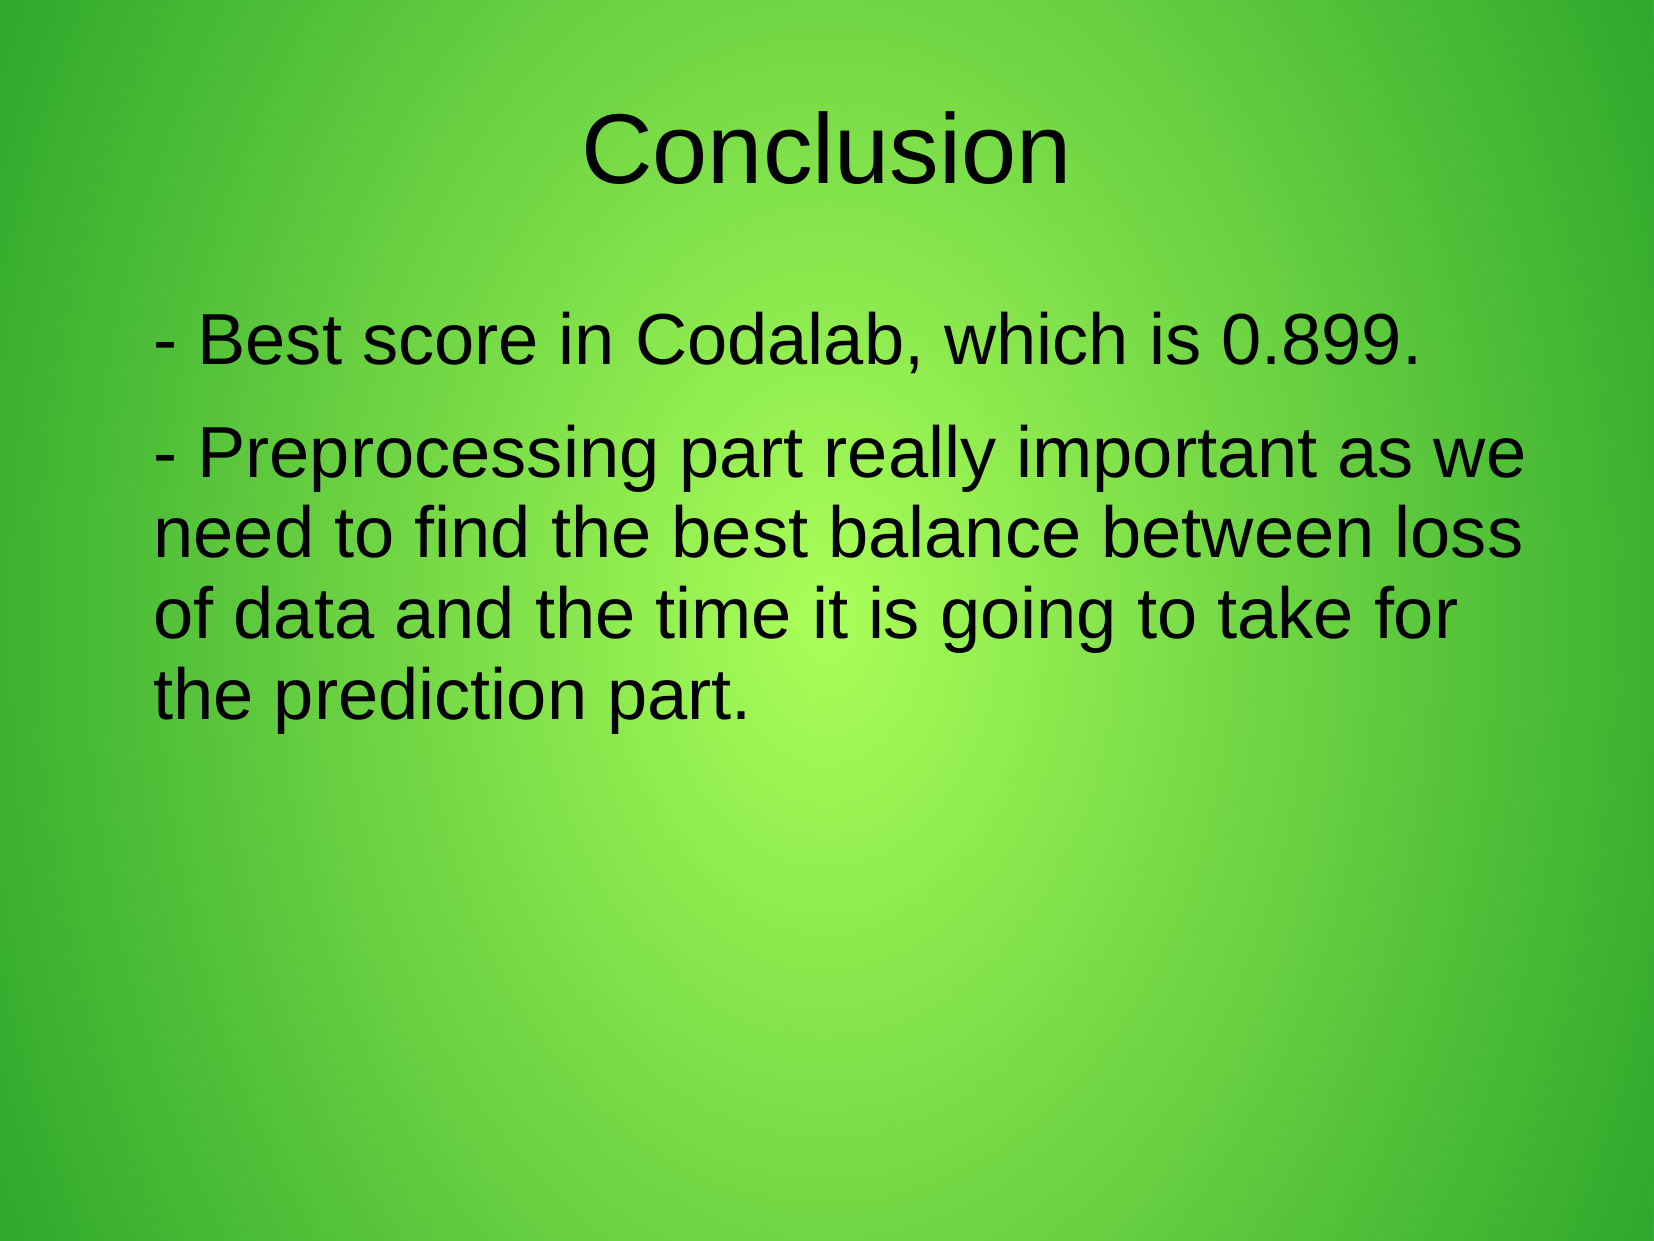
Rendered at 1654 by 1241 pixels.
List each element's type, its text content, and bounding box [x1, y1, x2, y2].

title Conclusion [82, 47, 1571, 252]
list - Best score in Codalab, which is 0.899. - Preprocessing part really important as we need to find the best balance between loss of data and the time it is going to take for the prediction part. [82, 299, 1571, 1019]
